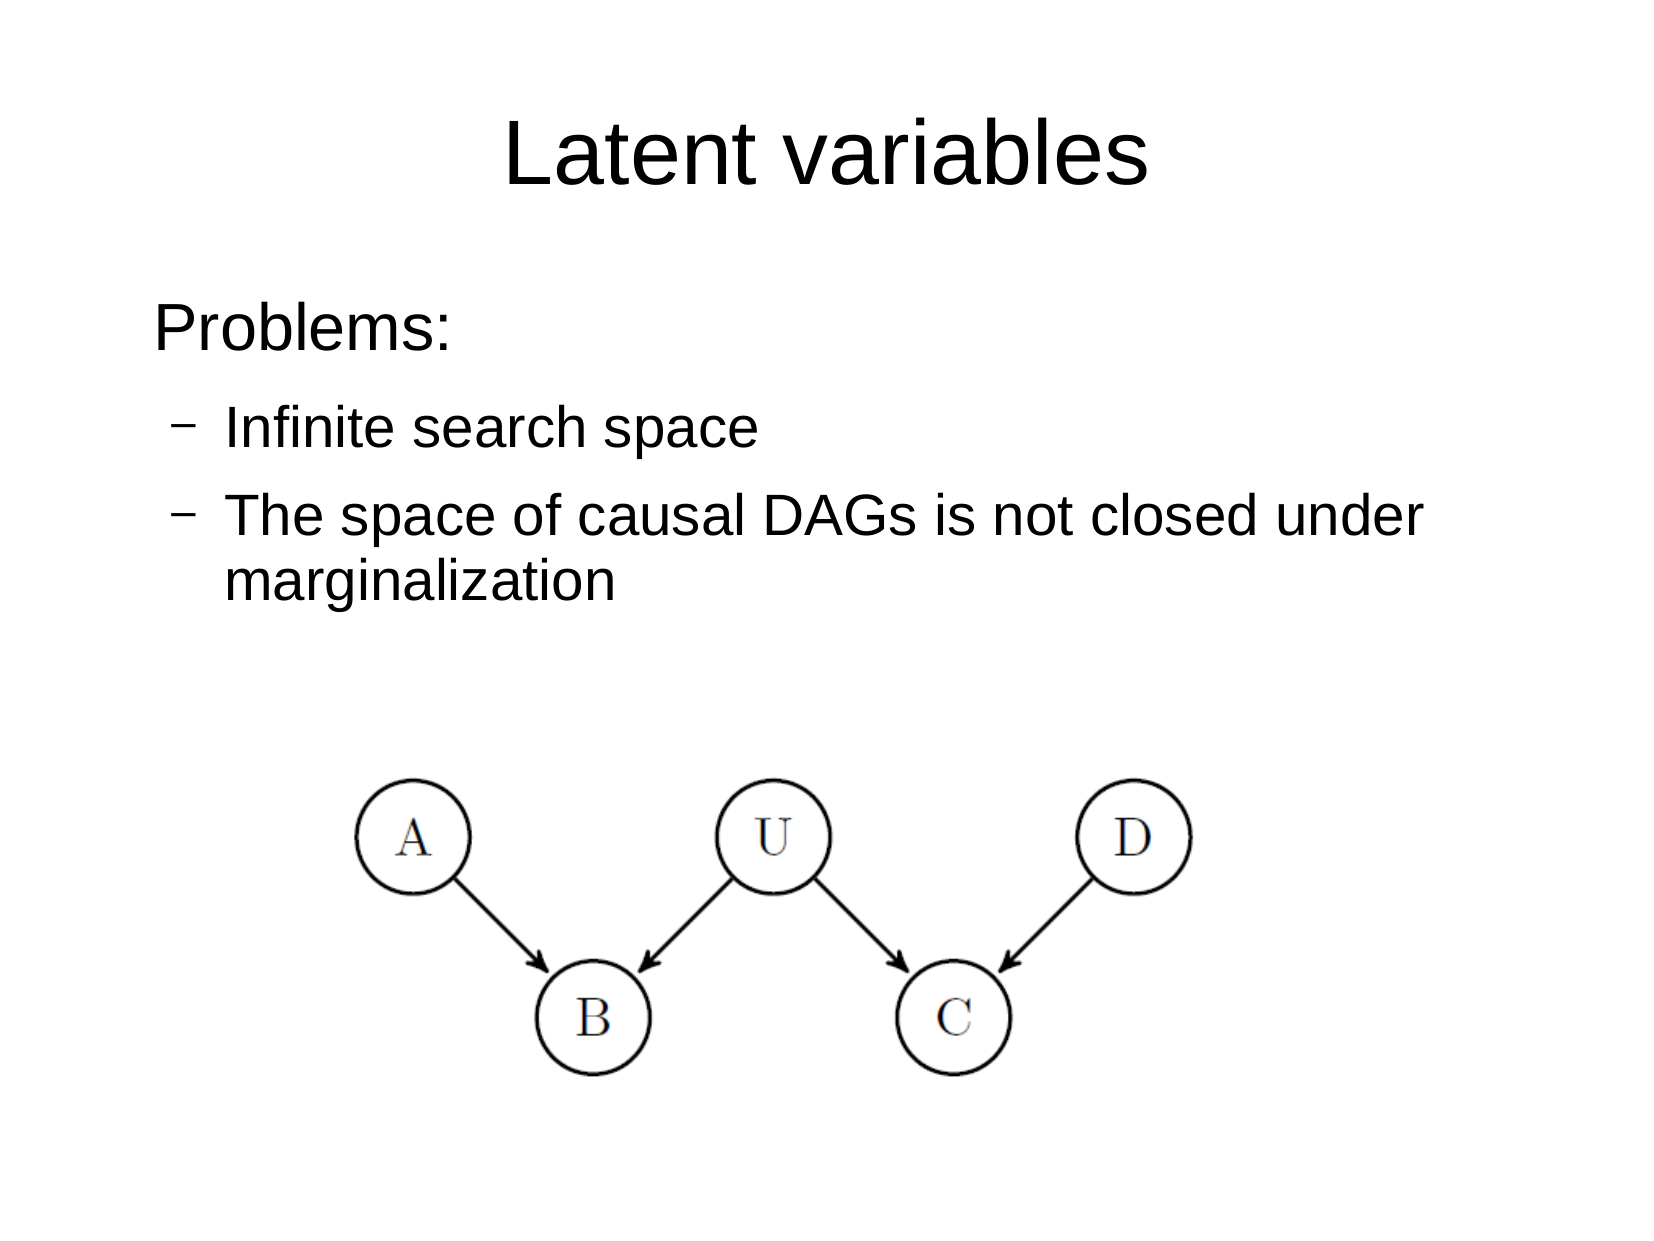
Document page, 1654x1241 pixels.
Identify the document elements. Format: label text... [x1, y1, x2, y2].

list Problems: Infinite search space The space of causal DAGs is not closed under marginalization [82, 290, 1571, 1010]
title Latent variables [82, 49, 1571, 257]
picture [303, 696, 1276, 1122]
